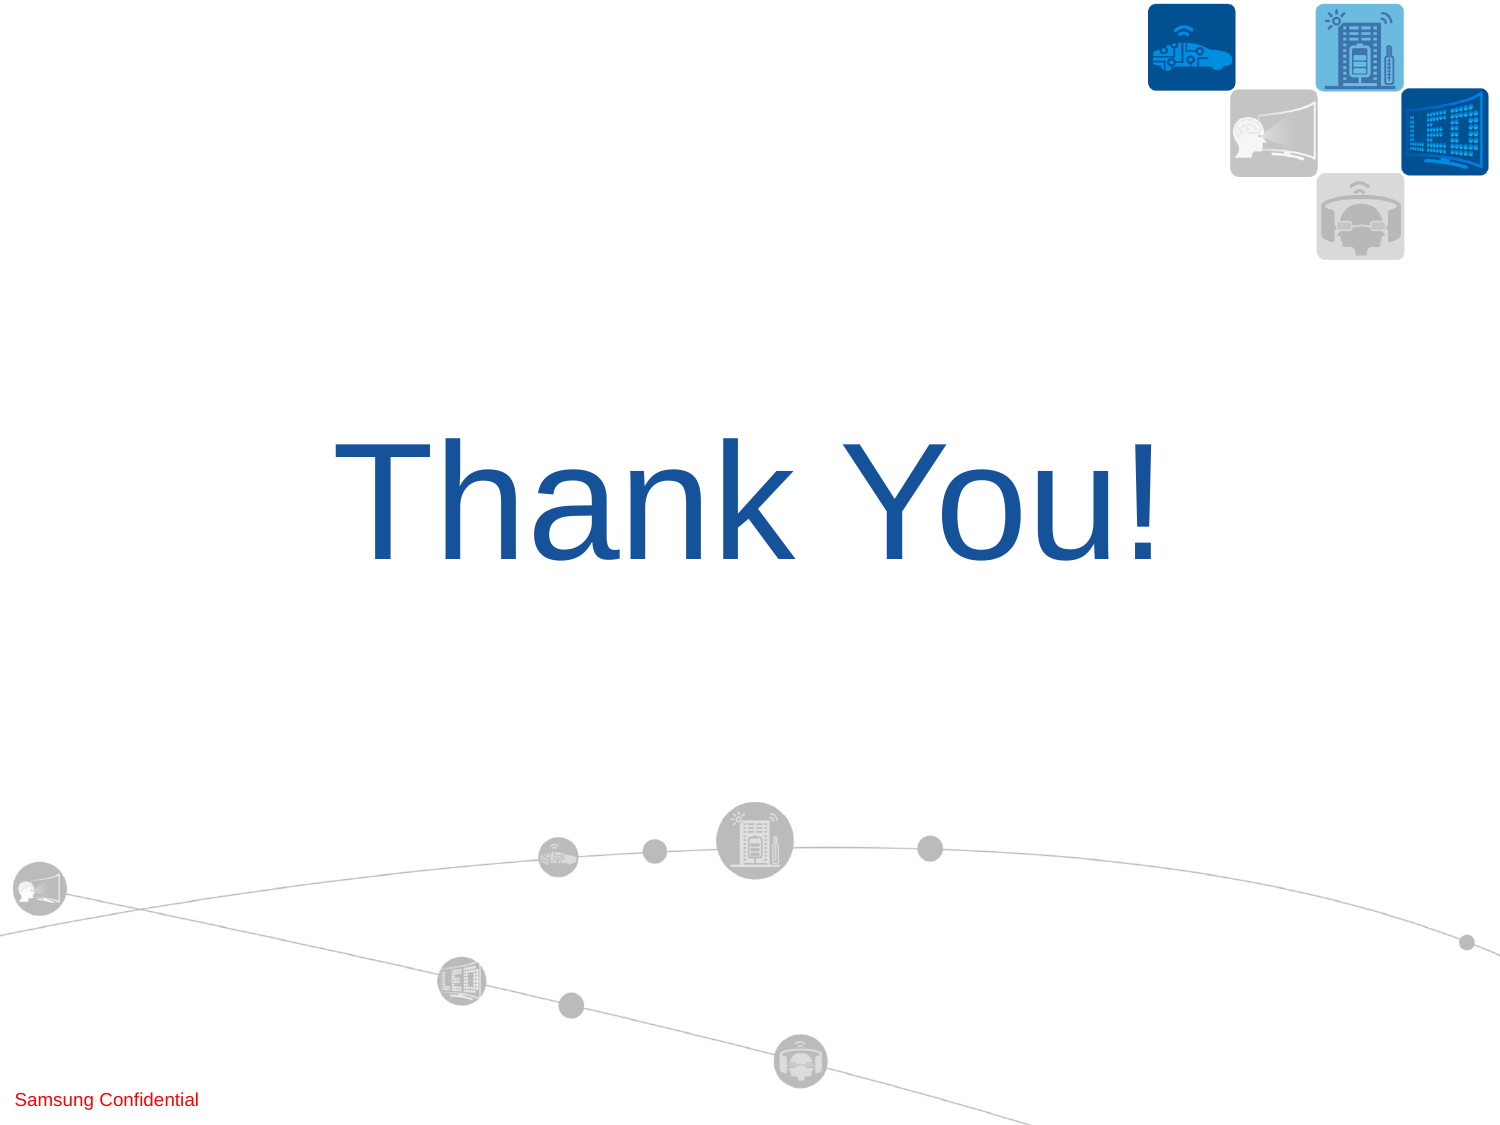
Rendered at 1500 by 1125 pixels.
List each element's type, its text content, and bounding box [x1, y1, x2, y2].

picture [0, 781, 1500, 1125]
picture [1145, 2, 1491, 262]
title Thank You! [75, 385, 1425, 573]
